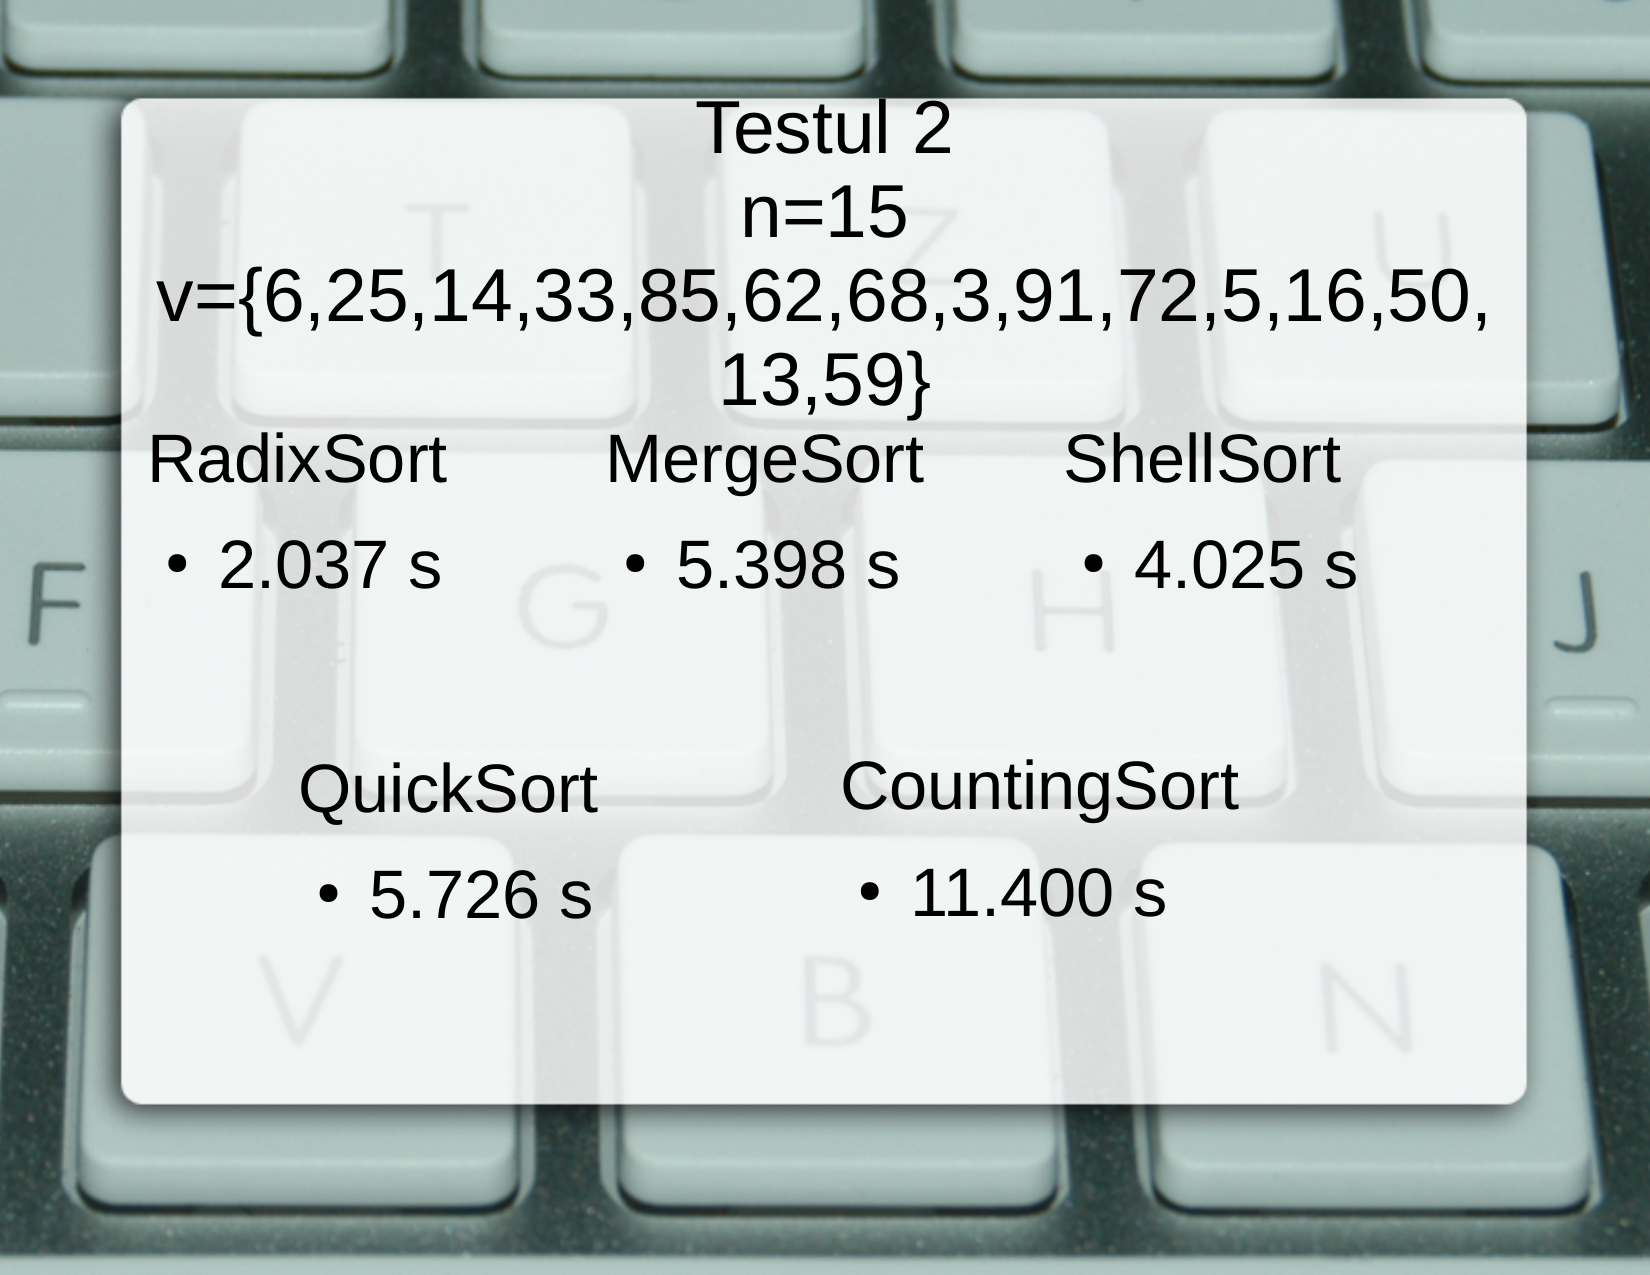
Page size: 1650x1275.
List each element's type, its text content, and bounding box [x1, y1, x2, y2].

list CountingSort 11.400 s [840, 747, 1427, 1096]
list QuickSort 5.726 s [298, 750, 736, 1098]
title Testul 2 n=15 v={6,25,14,33,85,62,68,3,91,72,5,16,50,13,59} [147, 85, 1503, 422]
list RadixSort 2.037 s [147, 420, 584, 712]
picture [0, 0, 1650, 1275]
list MergeSort 5.398 s [605, 420, 1042, 712]
list ShellSort 4.025 s [1063, 420, 1501, 712]
